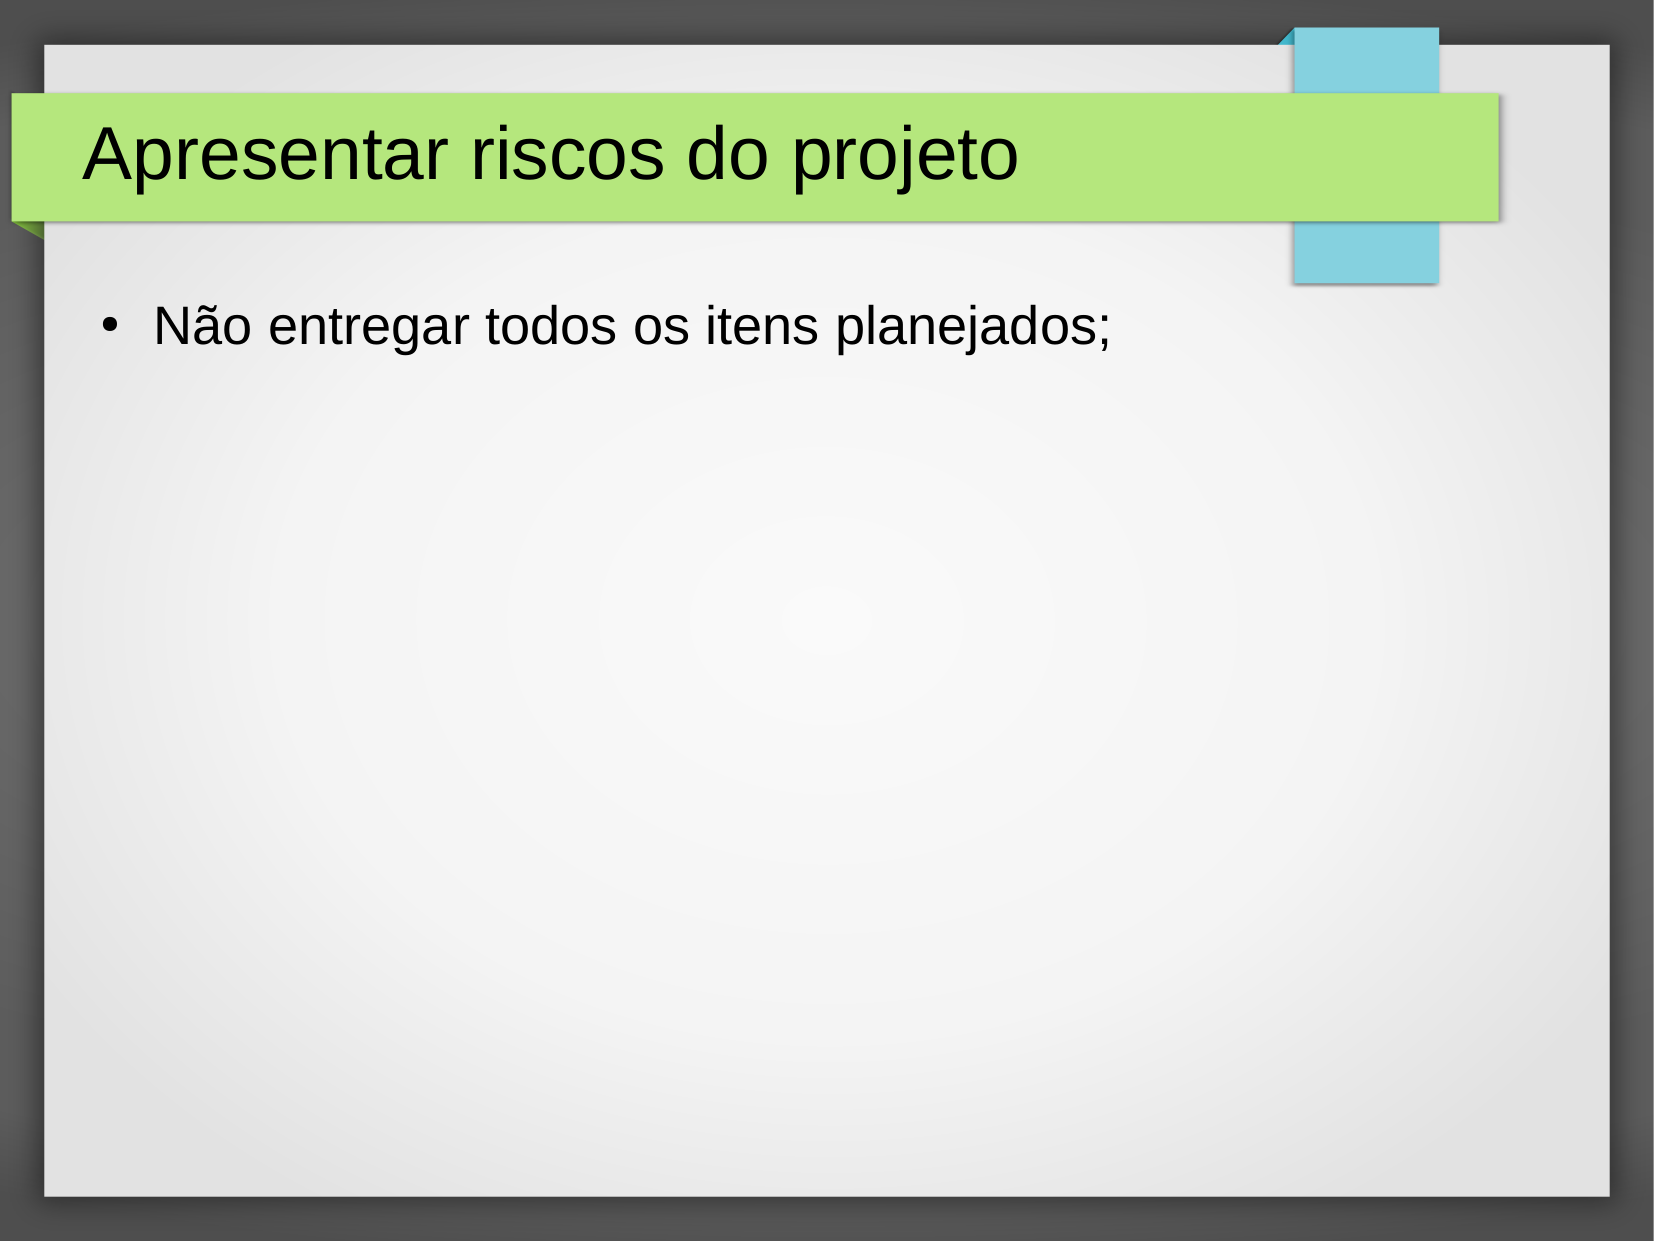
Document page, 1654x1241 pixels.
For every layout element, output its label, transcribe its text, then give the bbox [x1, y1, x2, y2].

title Apresentar riscos do projeto [82, 94, 1264, 213]
list Não entregar todos os itens planejados; [82, 295, 1571, 1015]
picture [0, 0, 1654, 1241]
